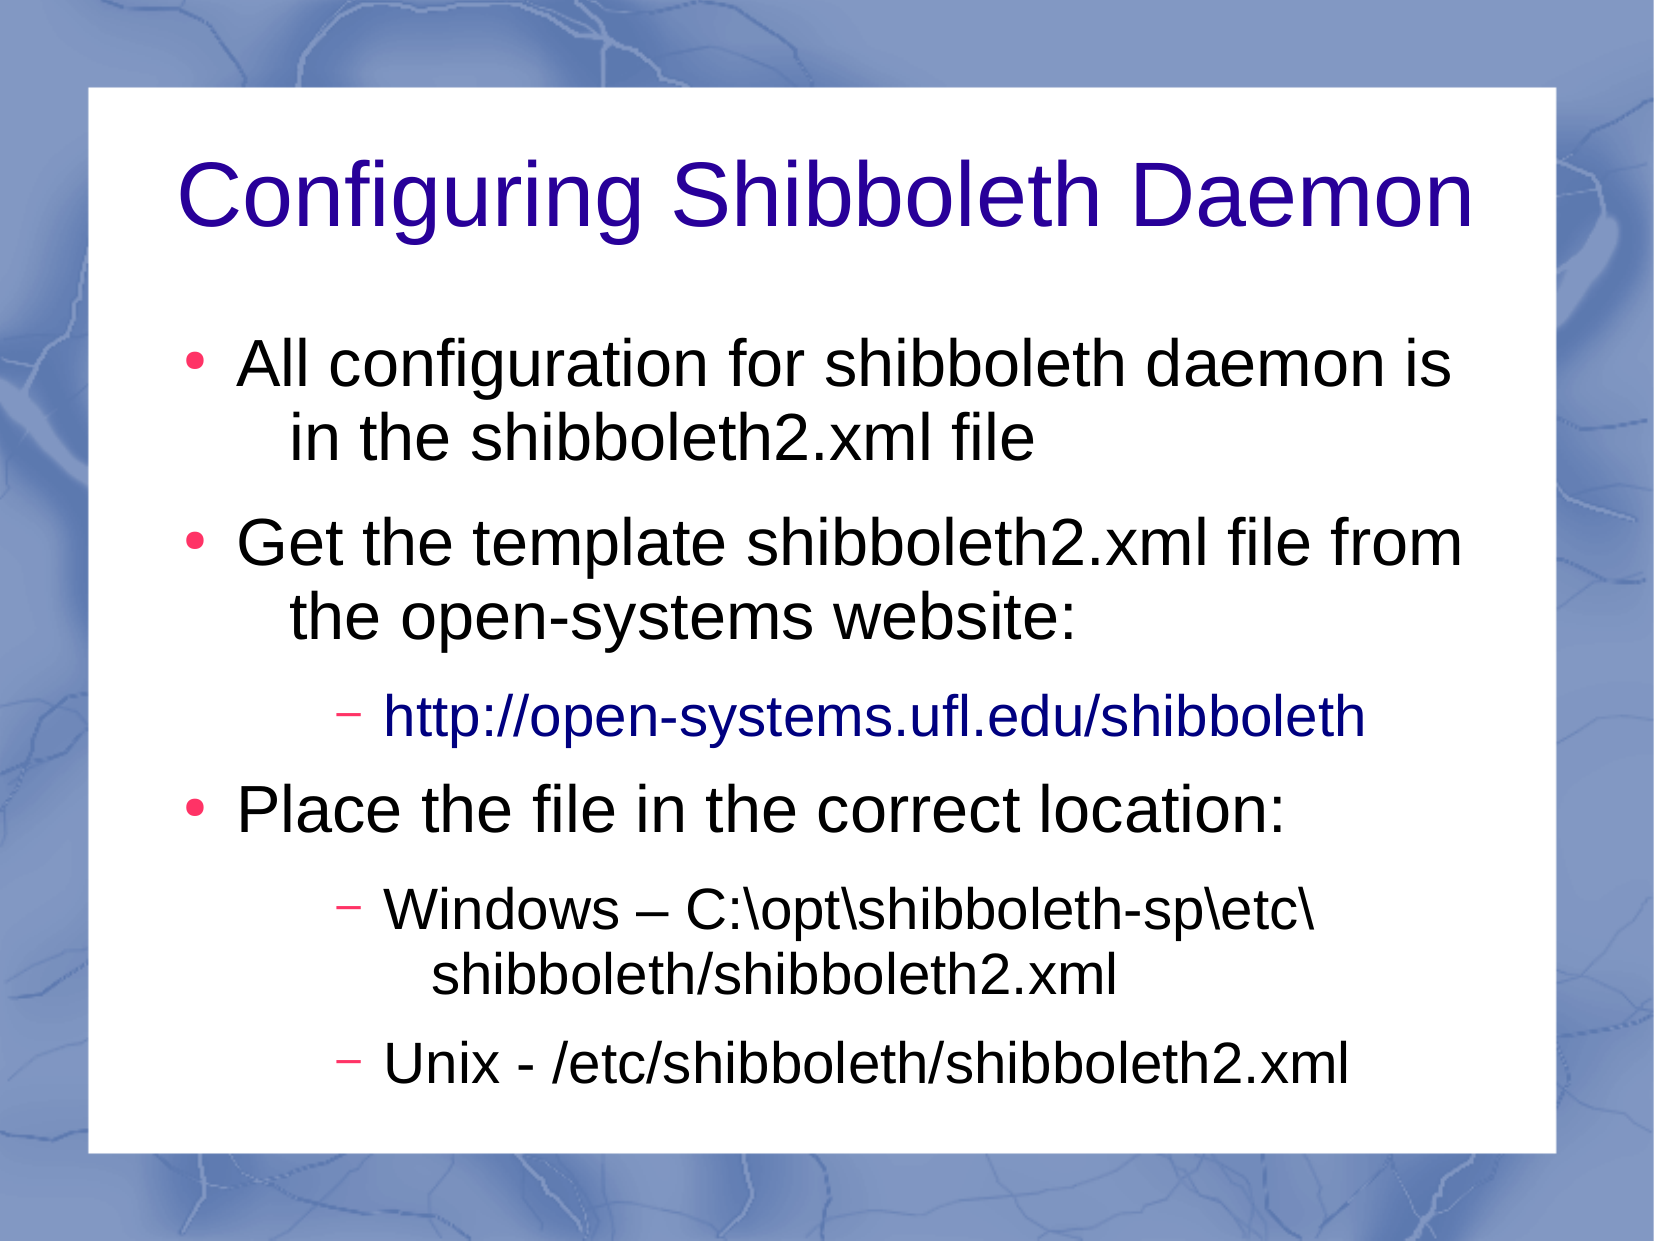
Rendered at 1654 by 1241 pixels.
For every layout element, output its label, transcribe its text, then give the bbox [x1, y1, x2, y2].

picture [0, 0, 1654, 1241]
title Configuring Shibboleth Daemon [118, 98, 1536, 291]
list All configuration for shibboleth daemon is in the shibboleth2.xml file Get the template shibboleth2.xml file from the open-systems website: http://open-systems.ufl.edu/shibboleth Place the file in the correct location: Windows – C:\opt\shibboleth-sp\etc\shibboleth/shibboleth2.xml Unix - /etc/shibboleth/shibboleth2.xml [147, 325, 1506, 1096]
